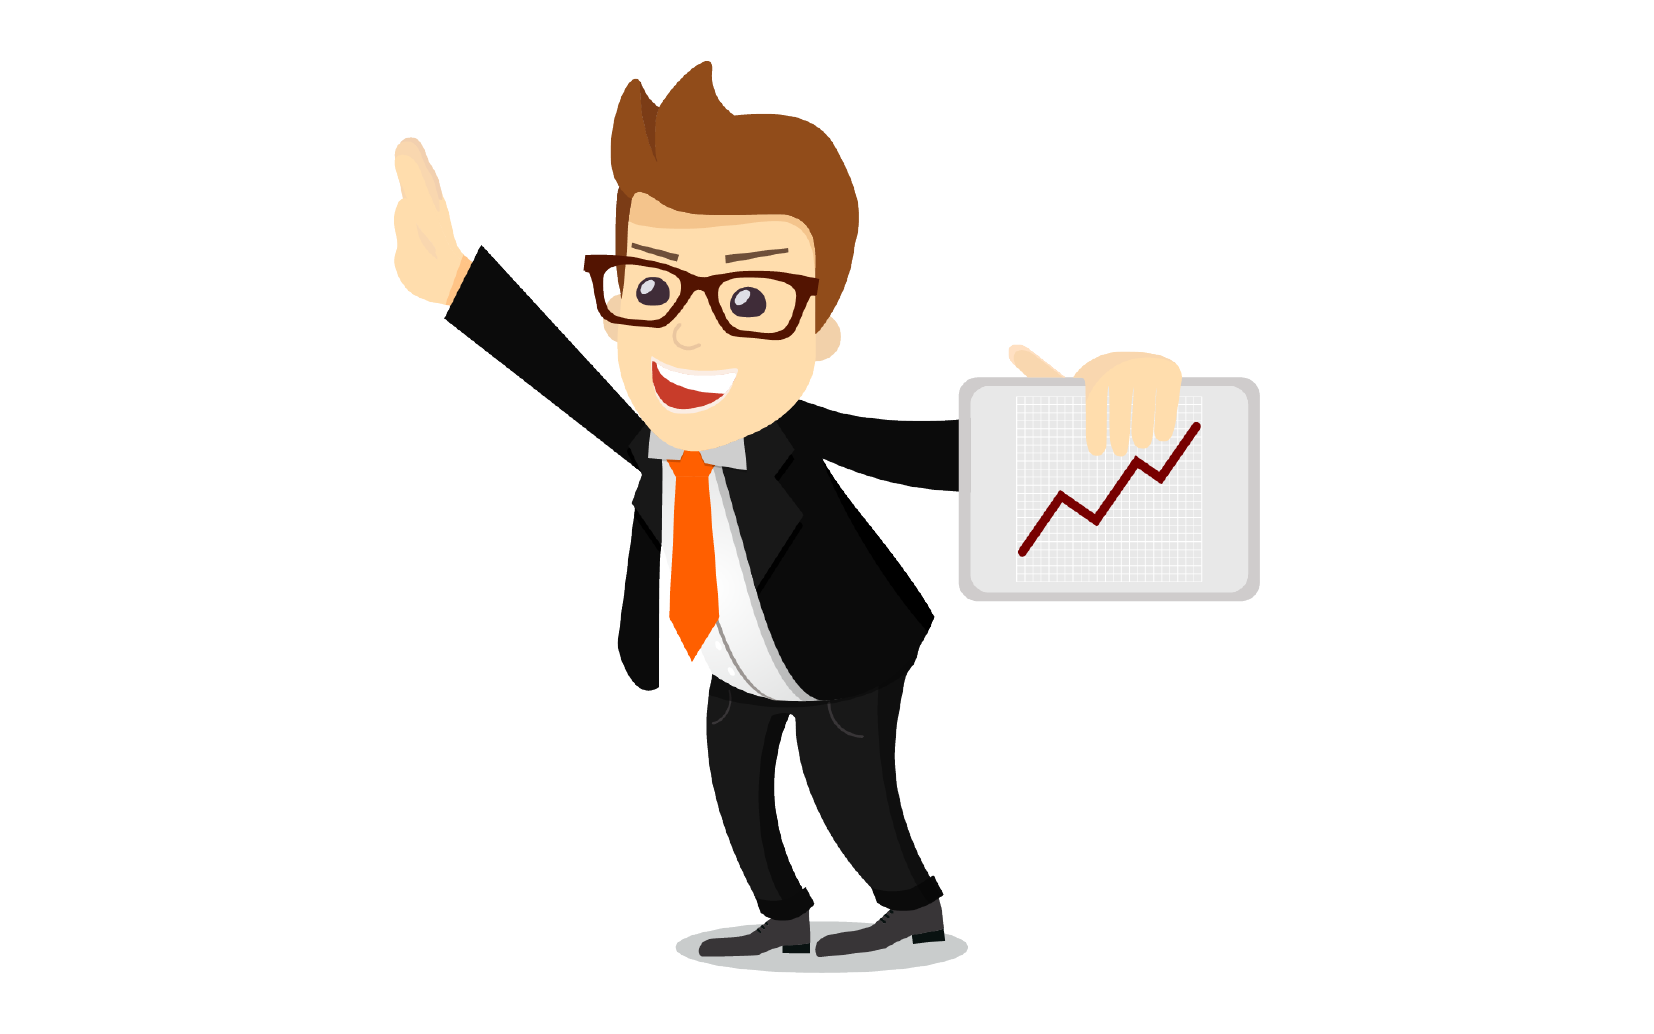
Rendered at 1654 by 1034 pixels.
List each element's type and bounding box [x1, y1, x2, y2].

picture [394, 61, 1260, 973]
